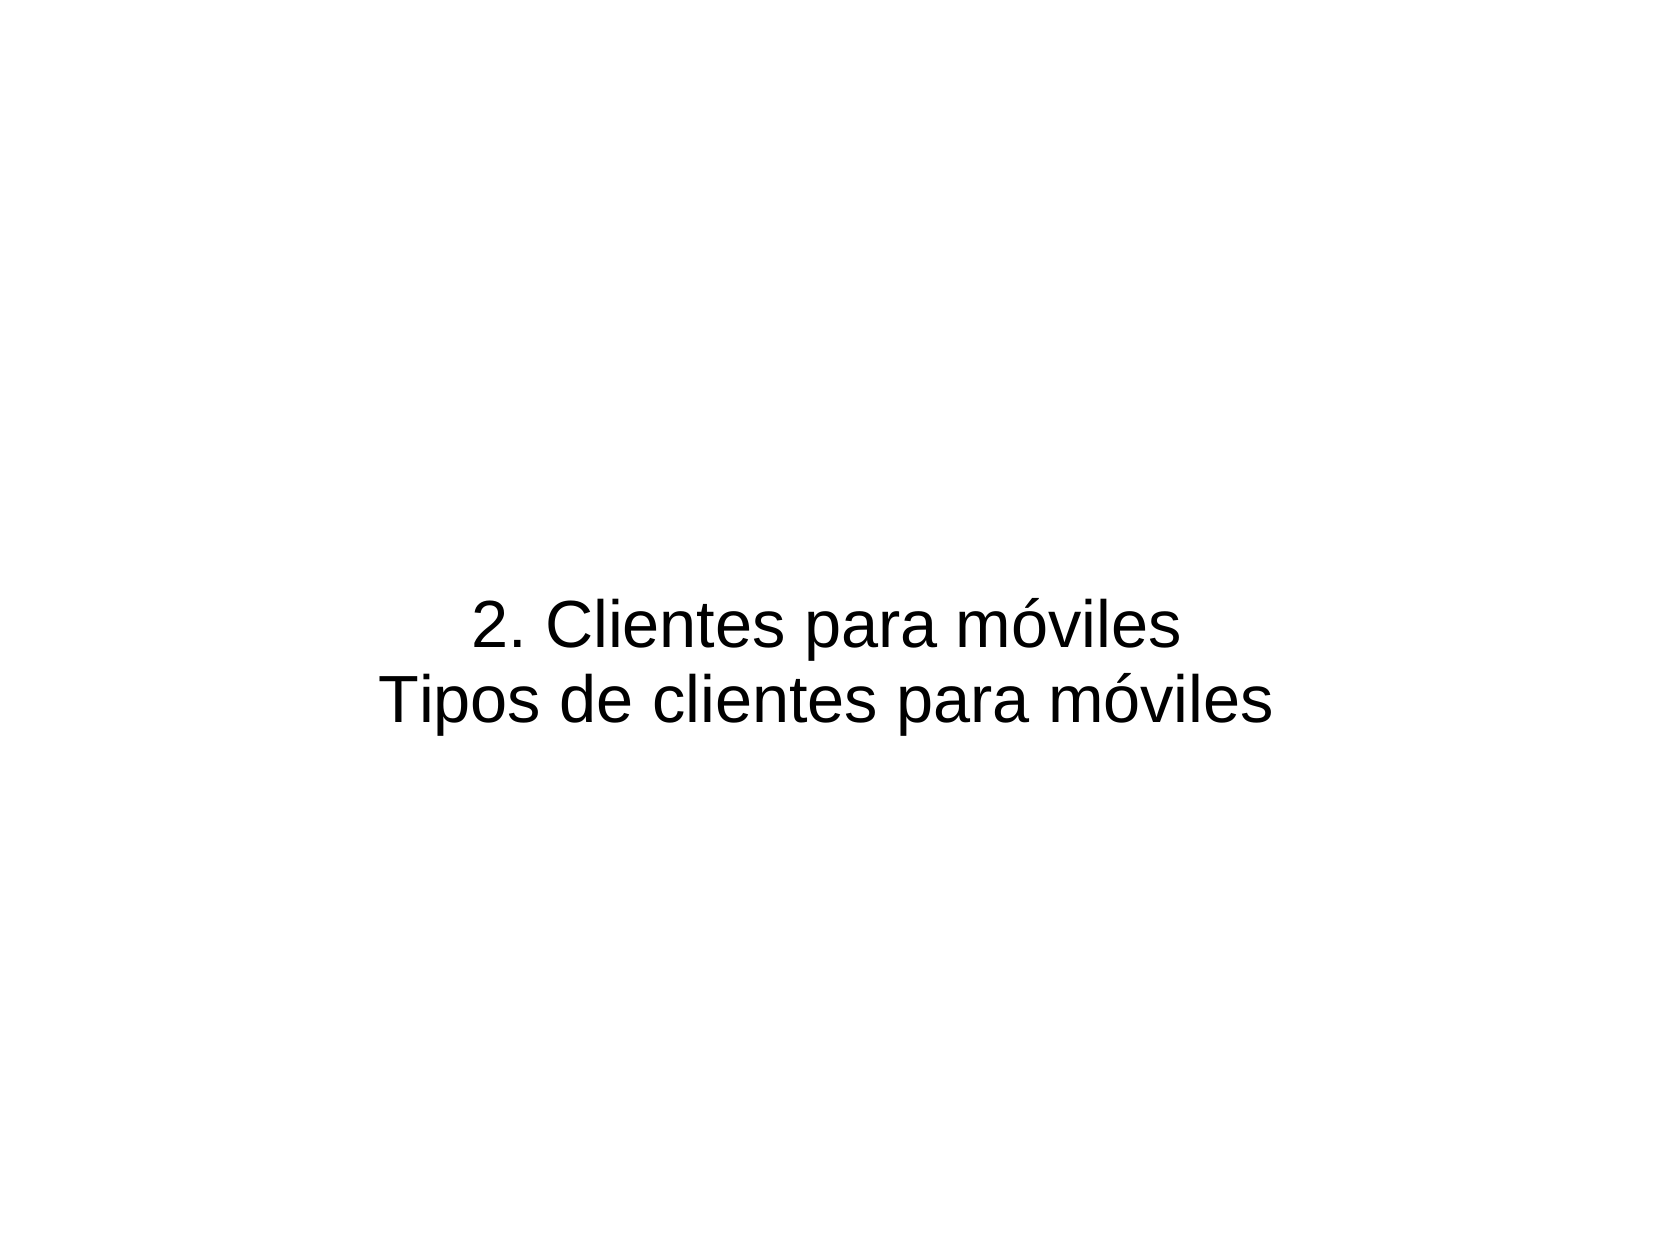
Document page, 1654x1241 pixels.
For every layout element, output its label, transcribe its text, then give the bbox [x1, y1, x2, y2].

subtitle 2. Clientes para móviles Tipos de clientes para móviles [82, 290, 1571, 1109]
